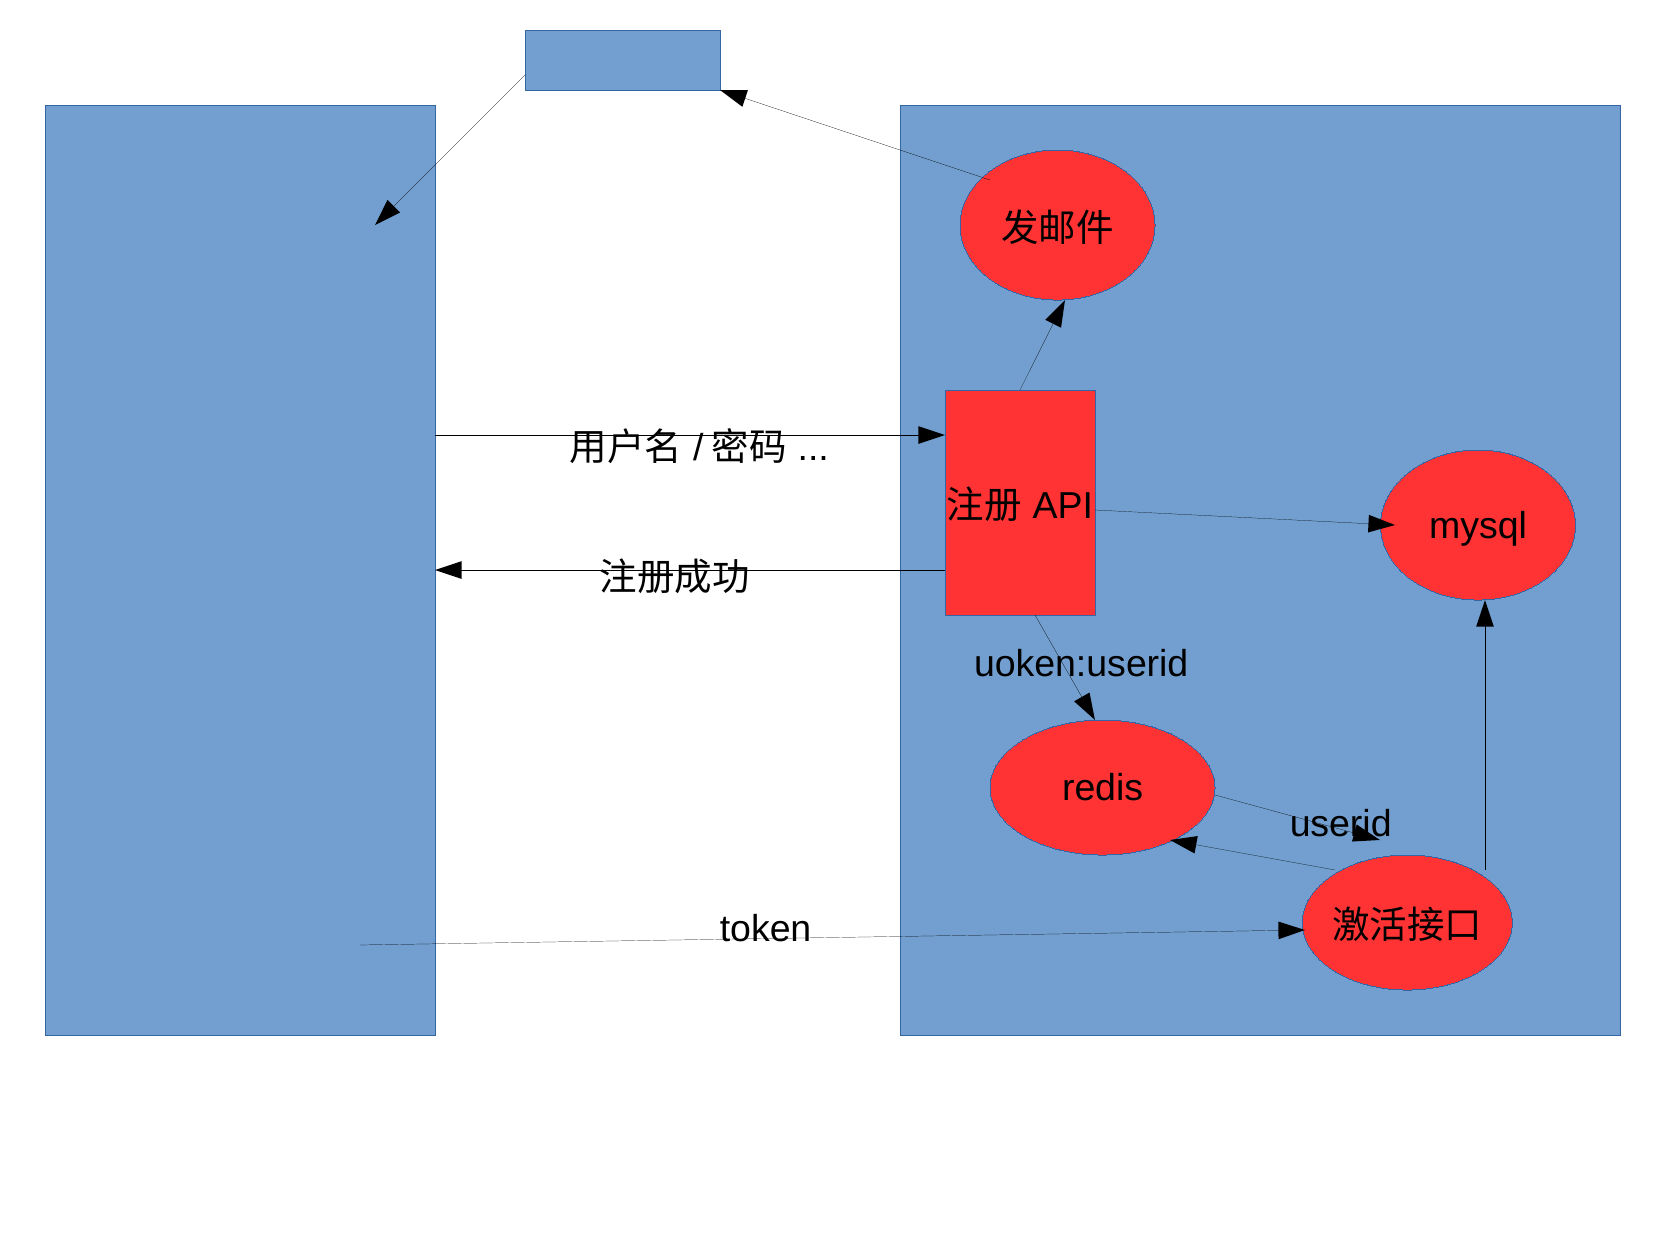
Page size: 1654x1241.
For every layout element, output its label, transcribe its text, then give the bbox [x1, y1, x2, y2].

text_box token [705, 900, 827, 957]
text_box [525, 30, 721, 91]
text_box 发邮件 [960, 150, 1156, 301]
text_box 注册成功 [585, 540, 765, 611]
text_box [900, 151, 1064, 435]
text_box uoken:userid [959, 634, 1204, 692]
text_box 注册API [945, 390, 1096, 616]
text_box 用户名/密码... [555, 409, 845, 481]
text_box userid [1275, 795, 1407, 852]
text_box redis [990, 720, 1216, 856]
text_box 激活接口 [1302, 855, 1513, 991]
text_box mysql [1380, 450, 1576, 601]
text_box [900, 105, 1621, 1036]
text_box [45, 105, 436, 1036]
text_box [900, 436, 945, 570]
